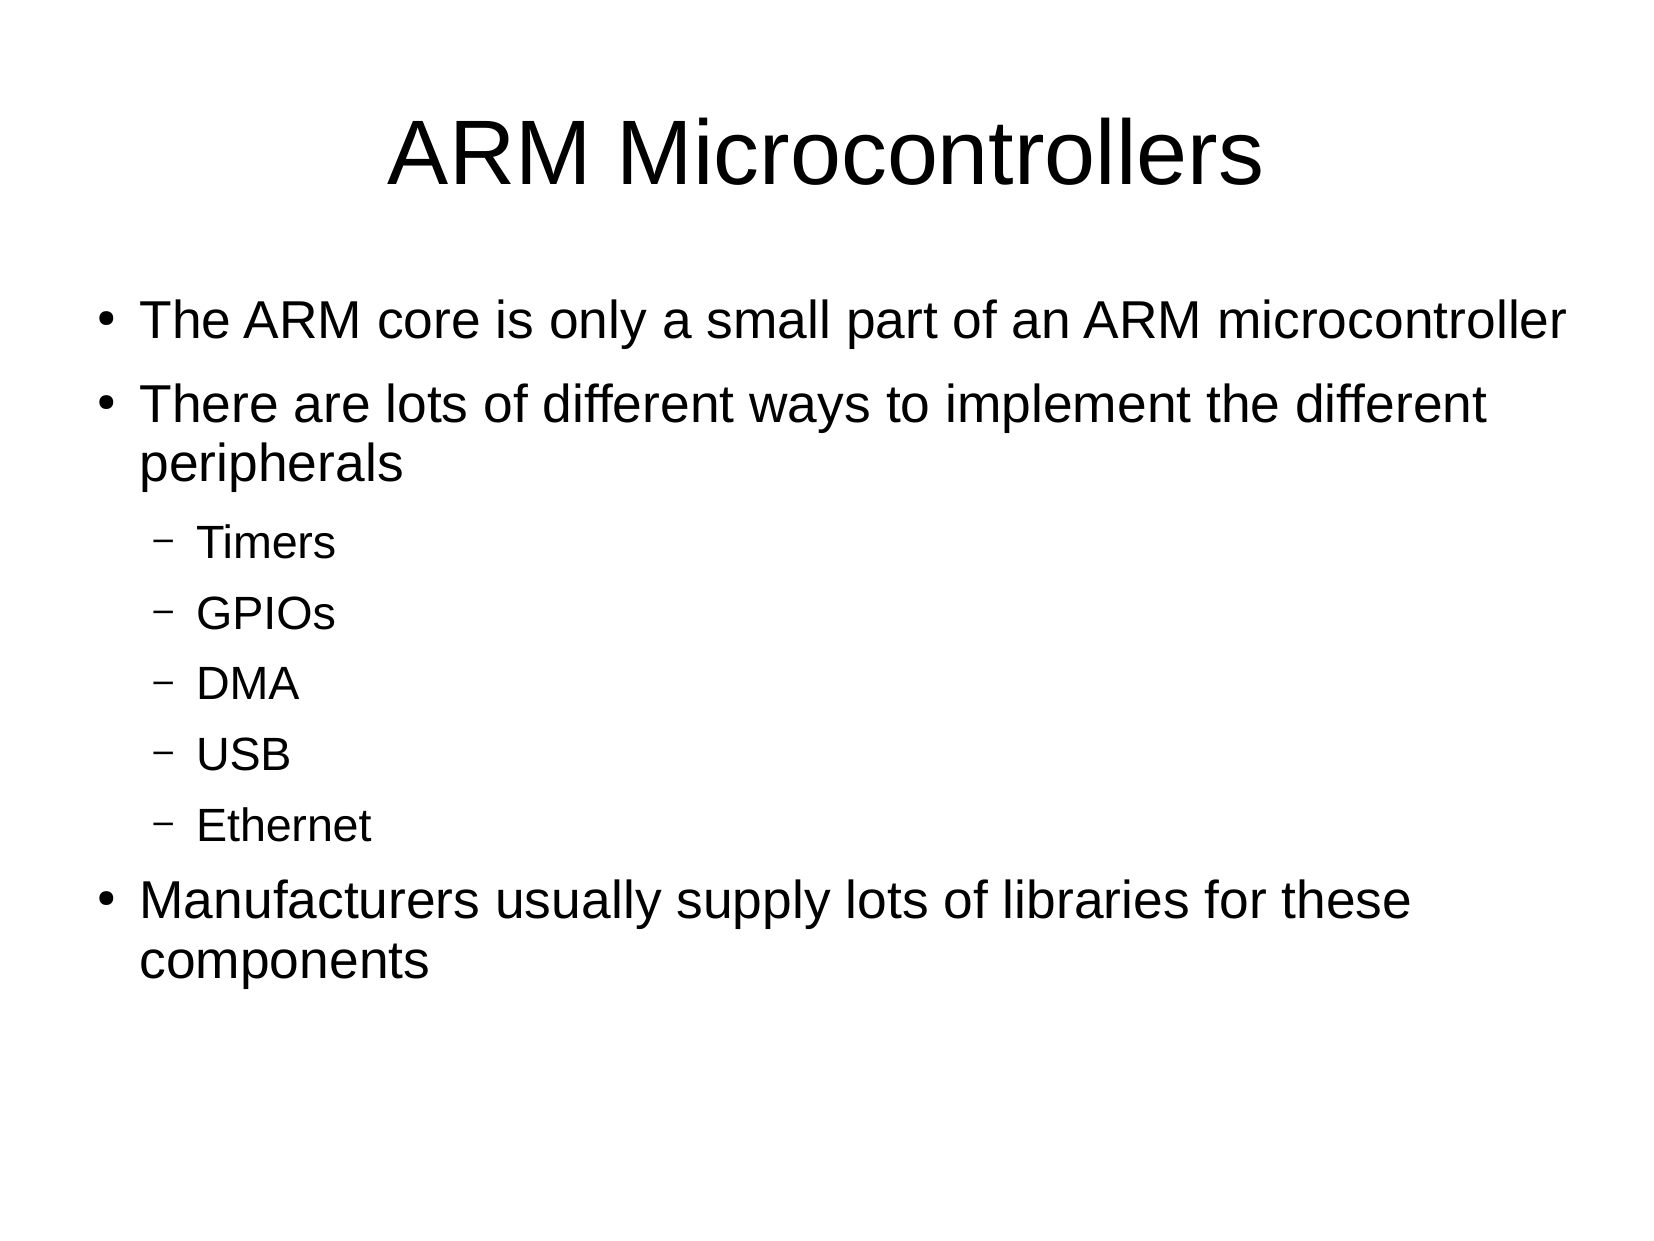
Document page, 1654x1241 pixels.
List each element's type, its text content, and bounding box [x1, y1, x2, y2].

list The ARM core is only a small part of an ARM microcontroller There are lots of different ways to implement the different peripherals Timers GPIOs DMA USB Ethernet Manufacturers usually supply lots of libraries for these components [82, 290, 1571, 1010]
title ARM Microcontrollers [82, 49, 1571, 257]
